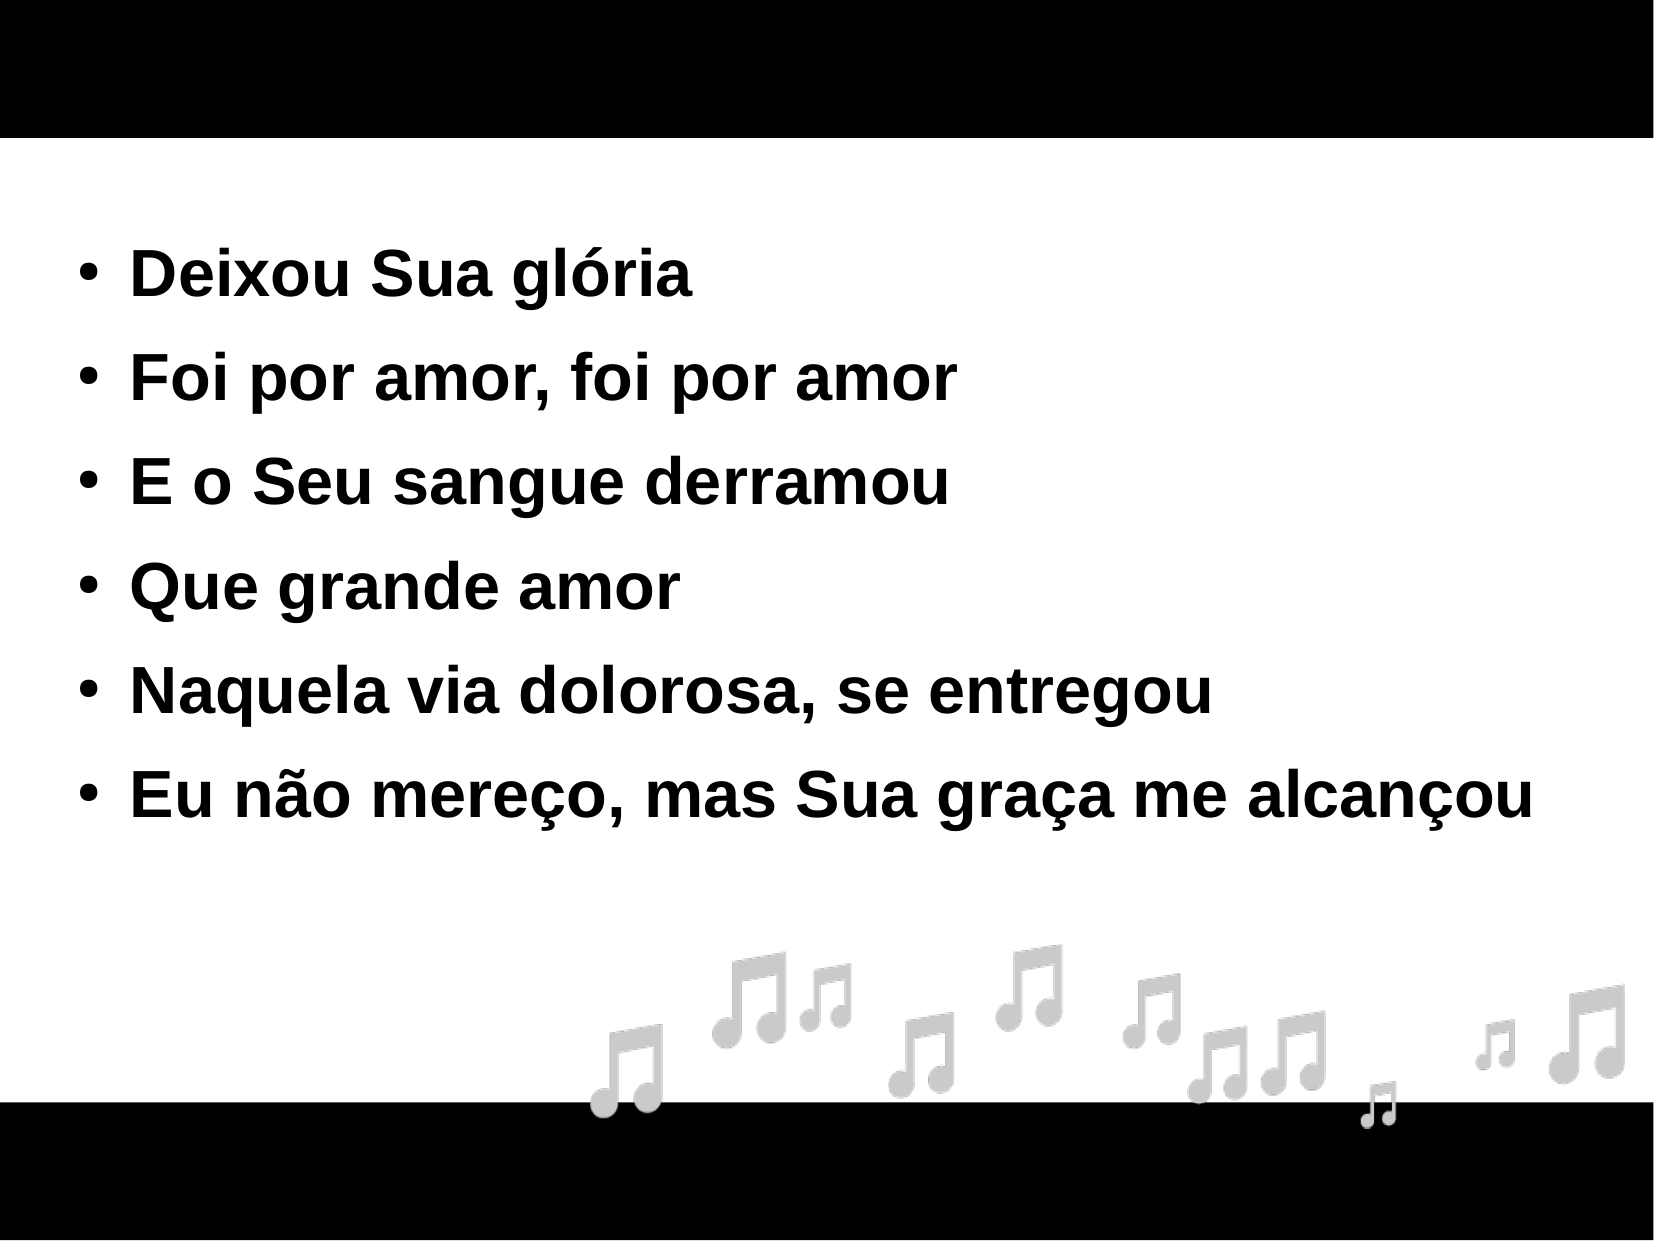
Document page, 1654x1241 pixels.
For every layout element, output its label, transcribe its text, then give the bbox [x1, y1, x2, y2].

list Deixou Sua glória Foi por amor, foi por amor E o Seu sangue derramou Que grande amor Naquela via dolorosa, se entregou Eu não mereço, mas Sua graça me alcançou [59, 236, 1595, 1024]
